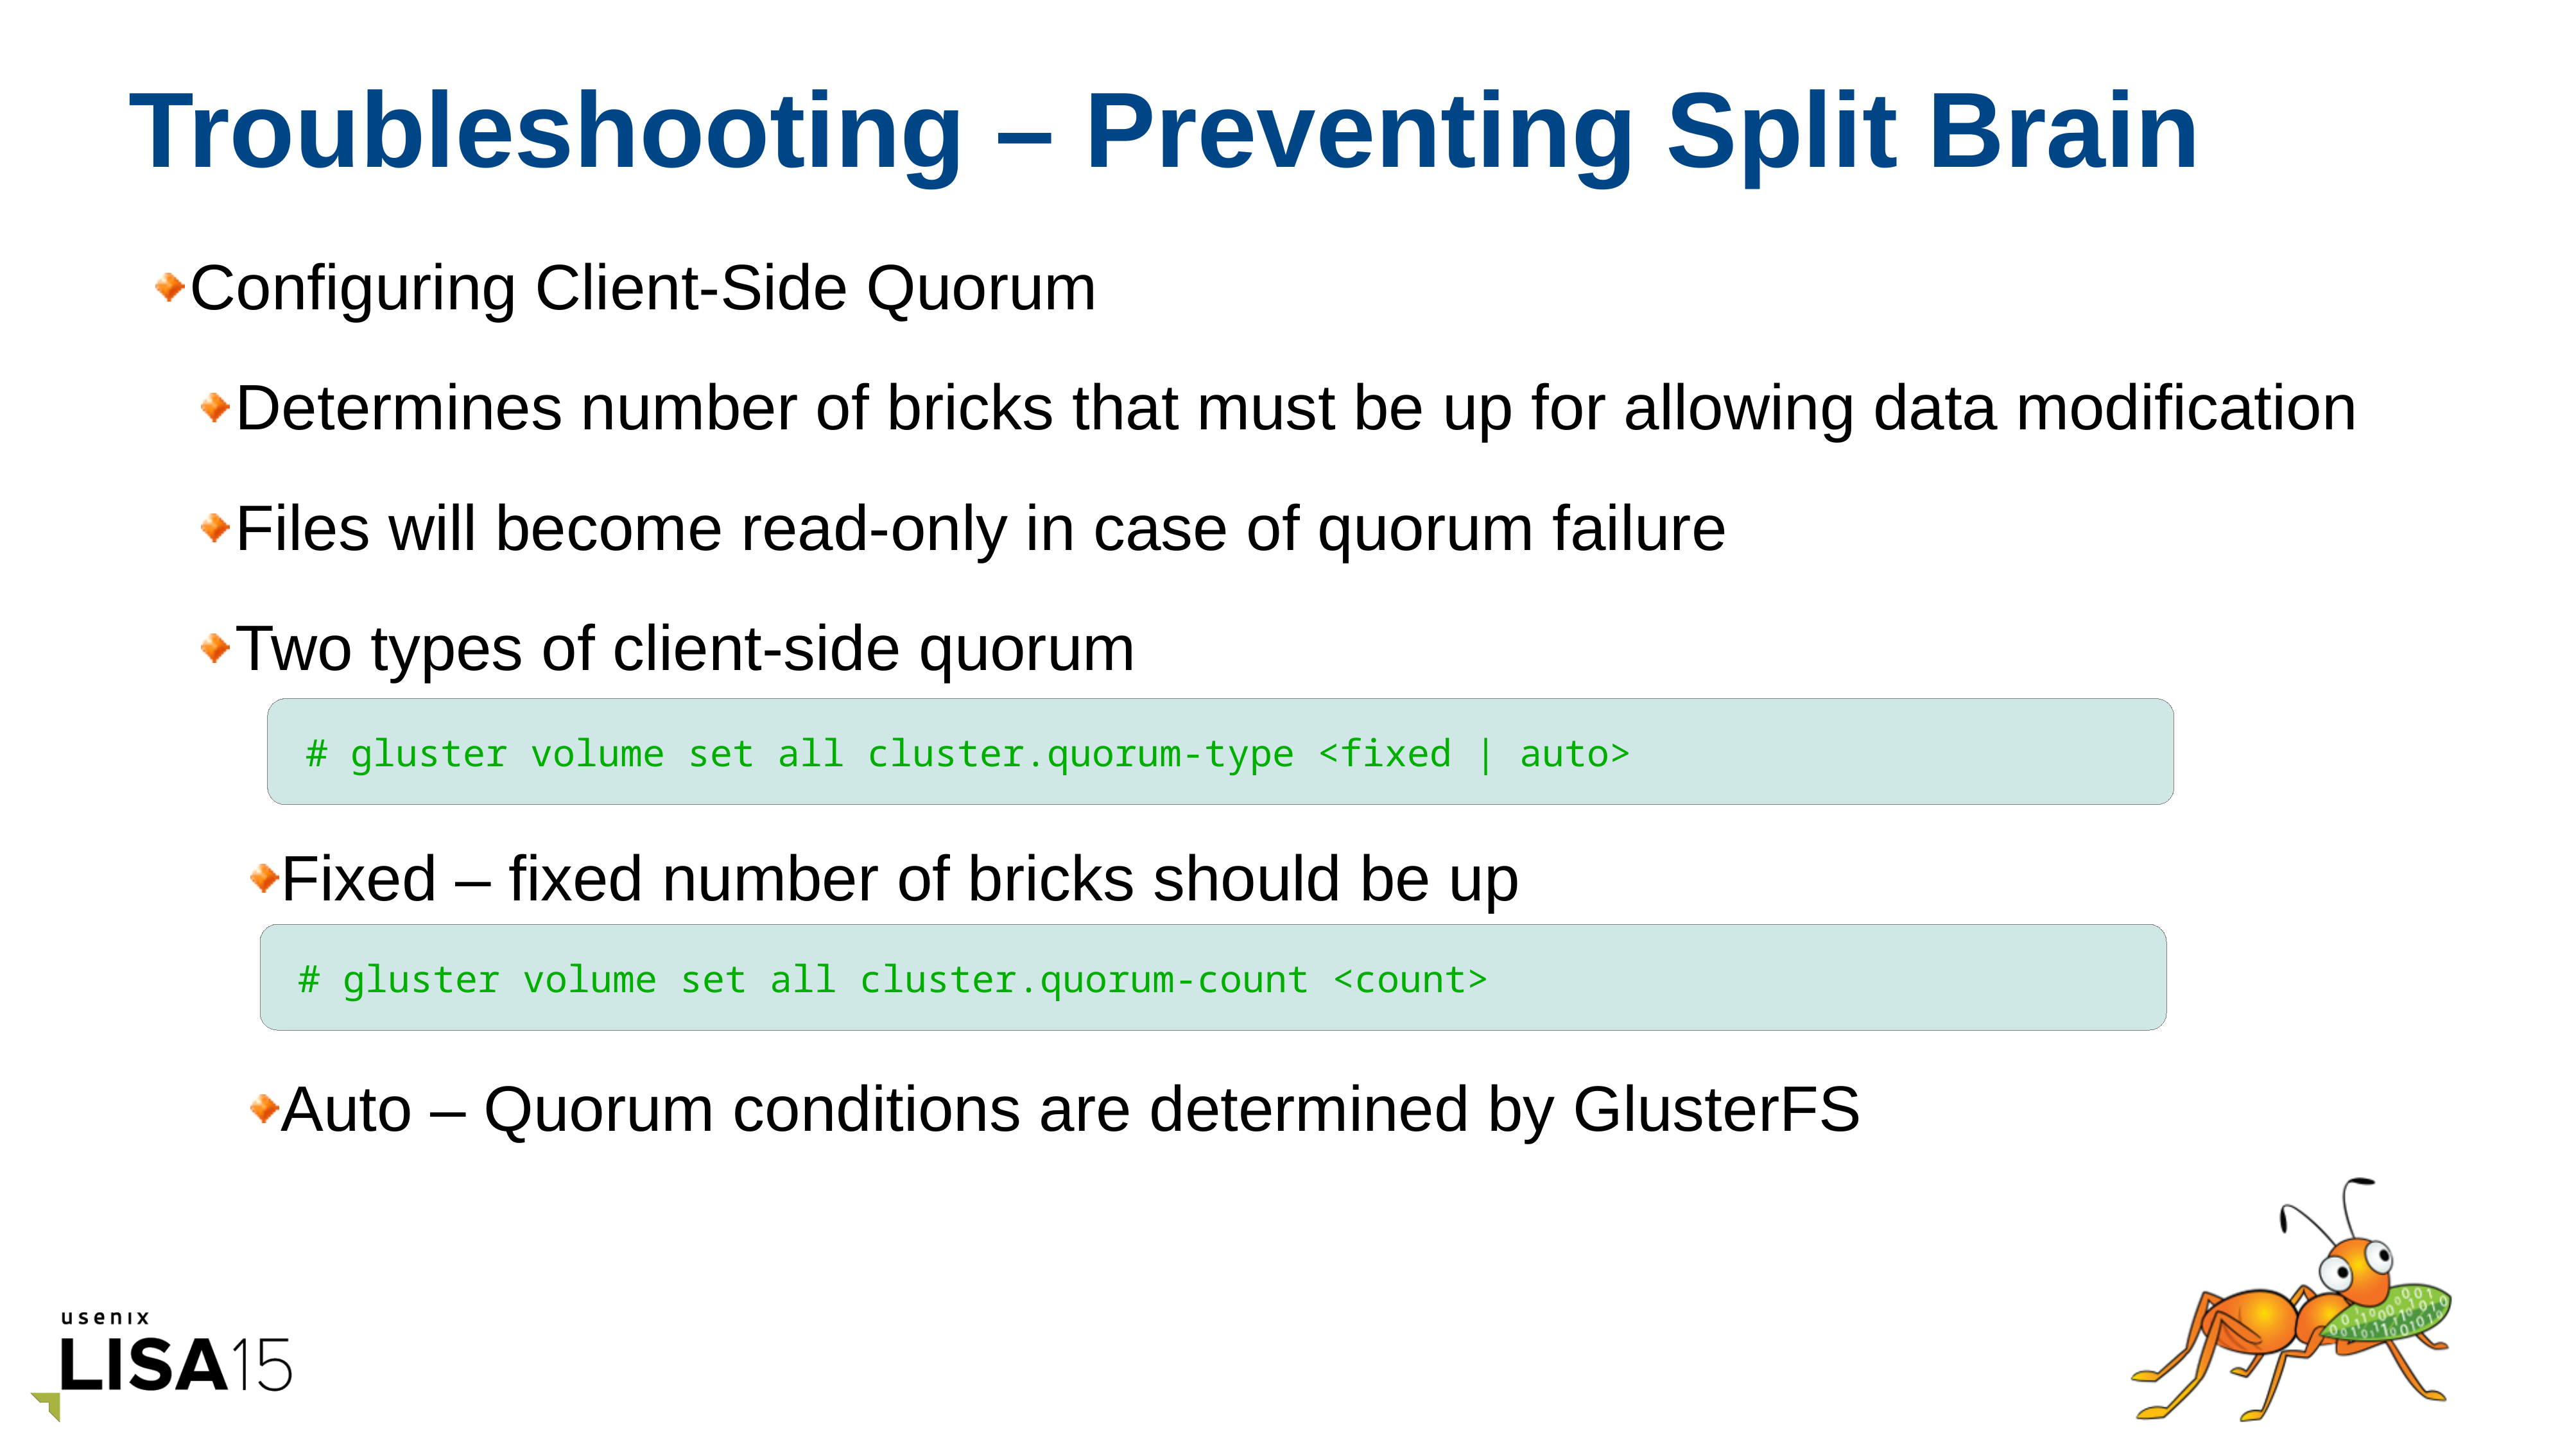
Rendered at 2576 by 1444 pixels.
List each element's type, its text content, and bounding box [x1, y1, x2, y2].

title Troubleshooting – Preventing Split Brain [128, 57, 2447, 203]
text_box # gluster volume set all cluster.quorum-count <count> [289, 947, 2148, 1002]
text_box # gluster volume set all cluster.quorum-type <fixed | auto> [296, 722, 2155, 776]
text_box [1955, 106, 2427, 151]
picture [250, 1094, 279, 1123]
picture [9, 1289, 309, 1437]
text_box [260, 924, 2167, 1031]
text_box [267, 698, 2174, 805]
picture [2127, 1175, 2456, 1425]
list Configuring Client-Side Quorum Determines number of bricks that must be up for allowing data modification Files will become read-only in case of quorum failure Two types of client-side quorum Fixed – fixed number of bricks should be up Auto – Quorum conditions are determined by GlusterFS [144, 240, 2463, 1079]
